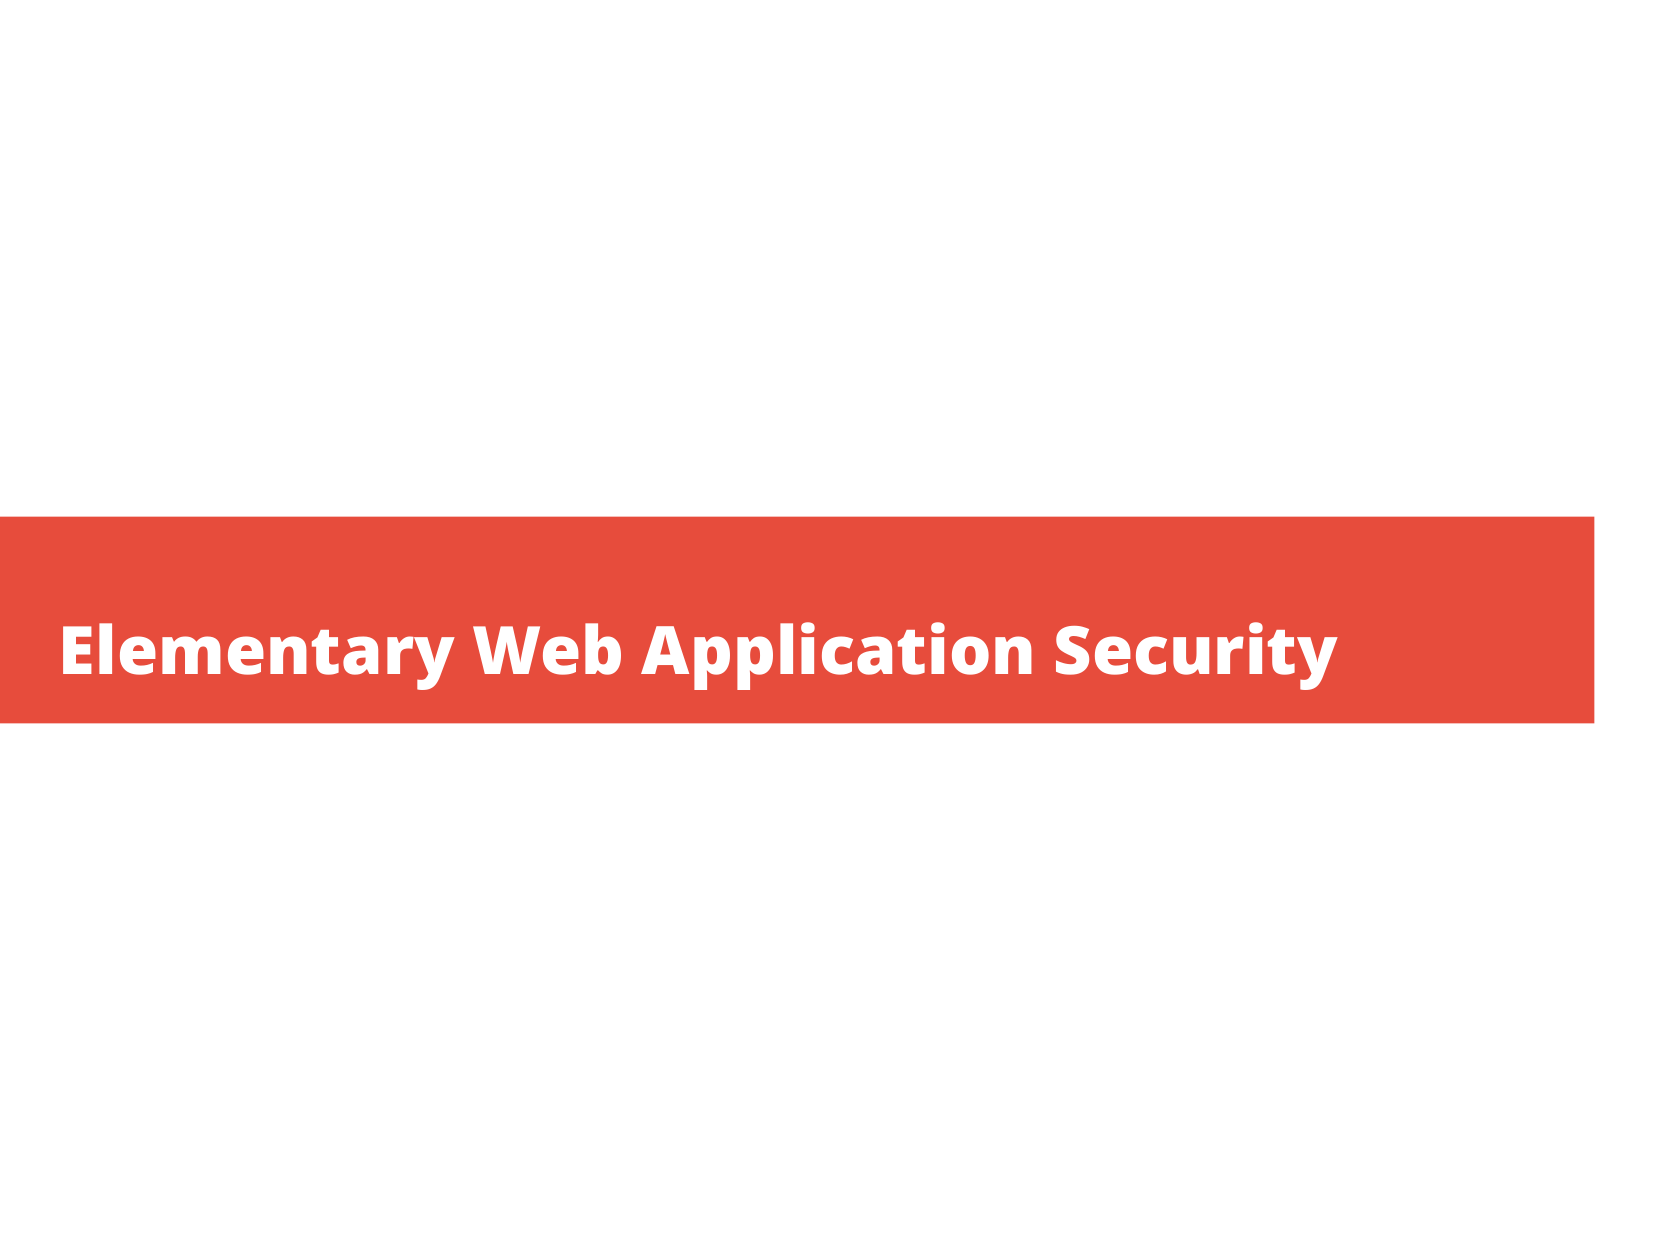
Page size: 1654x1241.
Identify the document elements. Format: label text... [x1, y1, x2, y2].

title Elementary Web Application Security [59, 546, 1595, 694]
